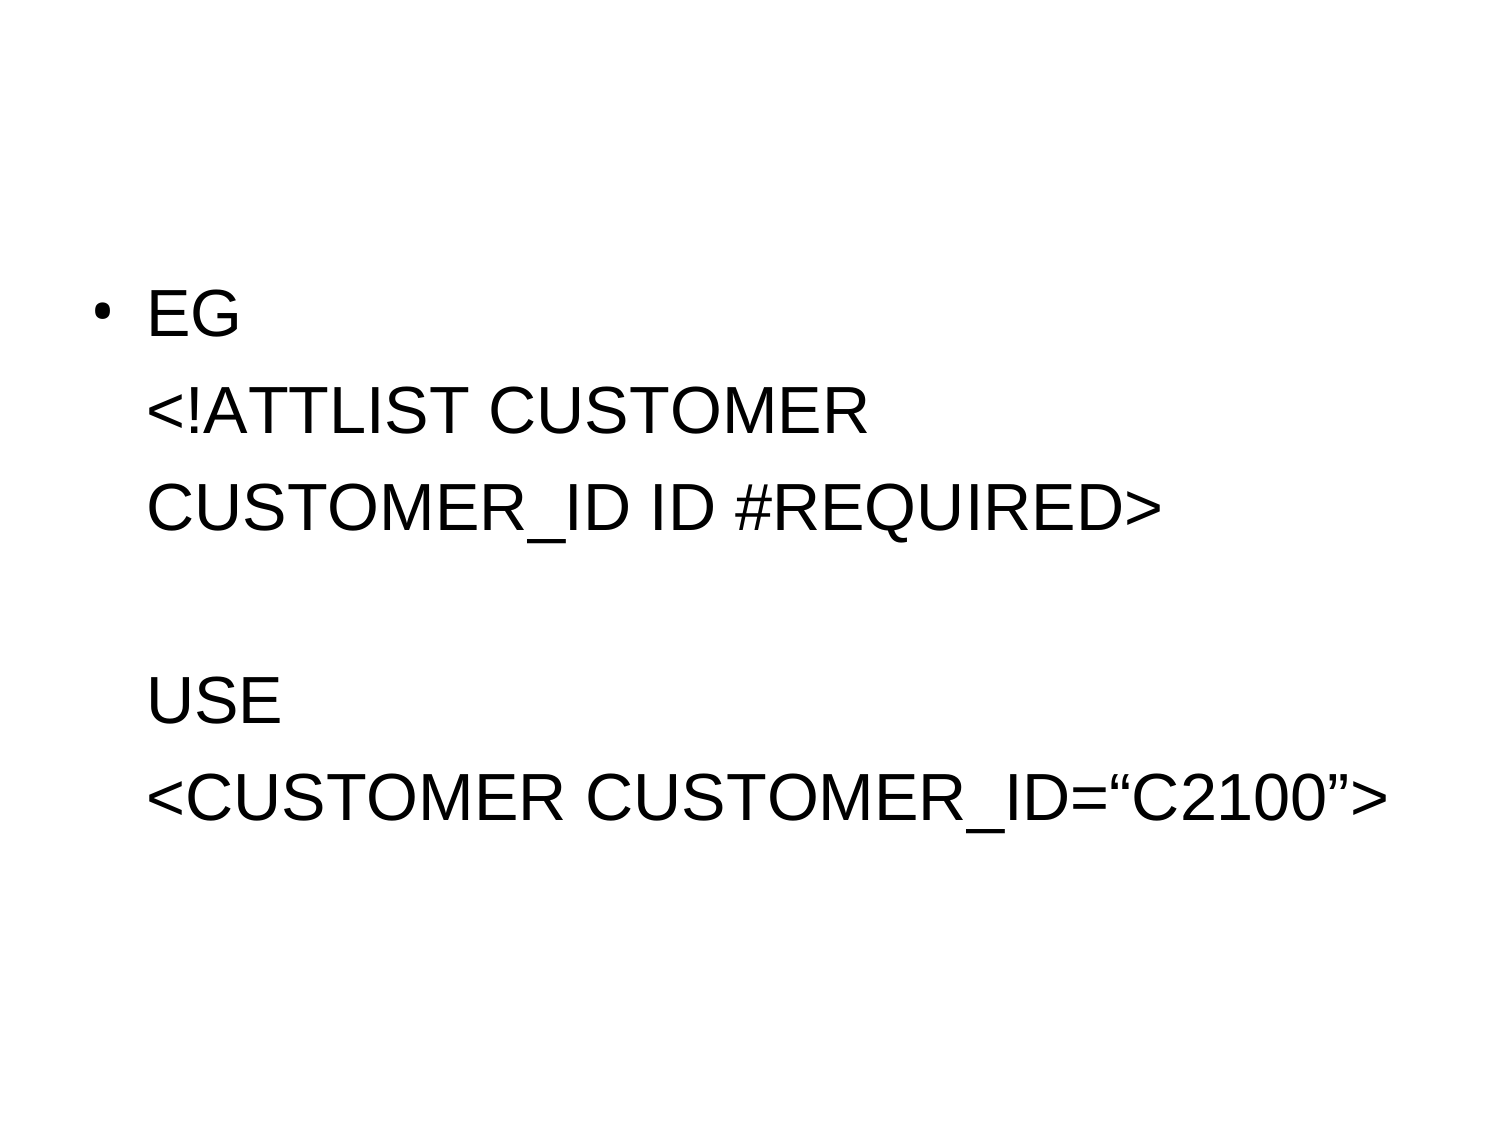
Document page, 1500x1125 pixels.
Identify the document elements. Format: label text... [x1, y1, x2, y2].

list EG <!ATTLIST CUSTOMER CUSTOMER_ID ID #REQUIRED> USE <CUSTOMER CUSTOMER_ID=“C2100”> [75, 262, 1426, 1005]
